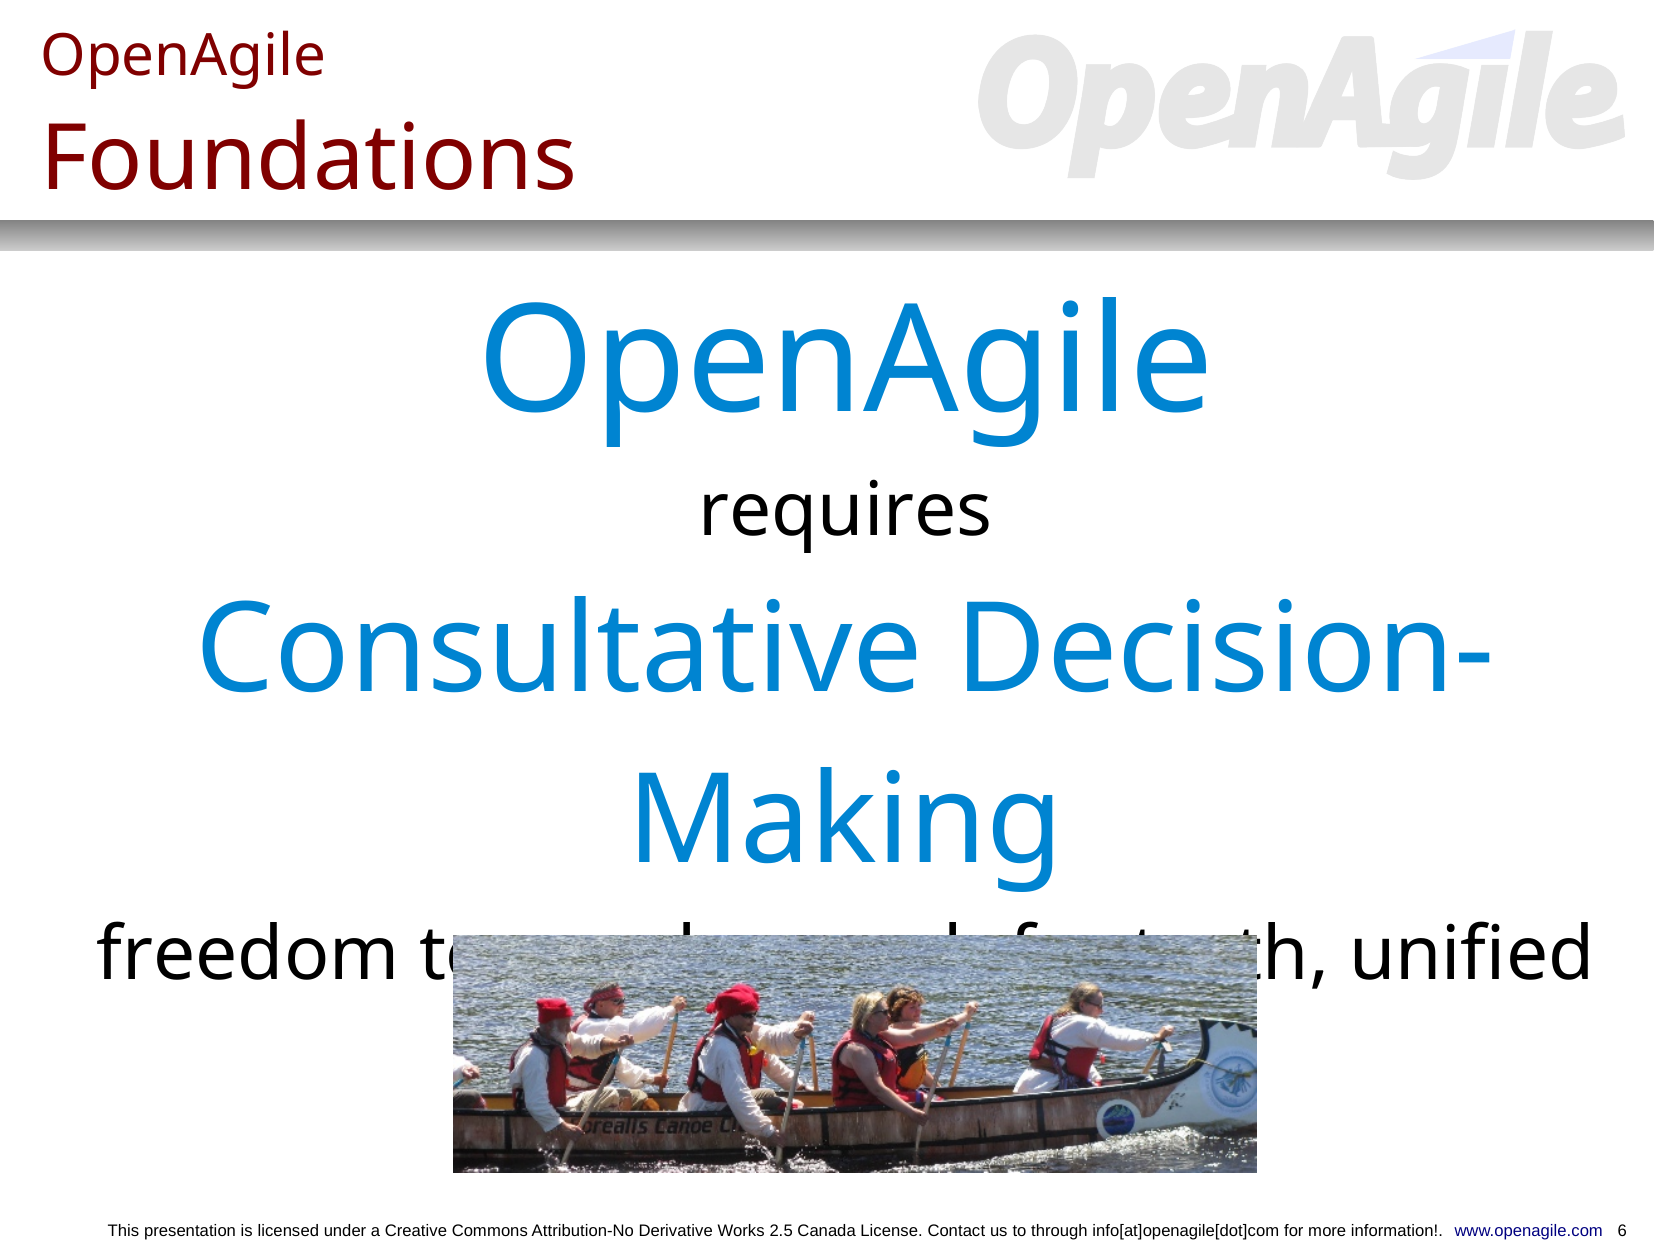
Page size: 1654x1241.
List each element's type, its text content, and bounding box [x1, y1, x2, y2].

picture [453, 935, 1257, 1173]
title OpenAgile Foundations [40, 8, 1654, 222]
list OpenAgile requires Consultative Decision-Making freedom to speak, search for truth, unified action [37, 251, 1654, 1192]
